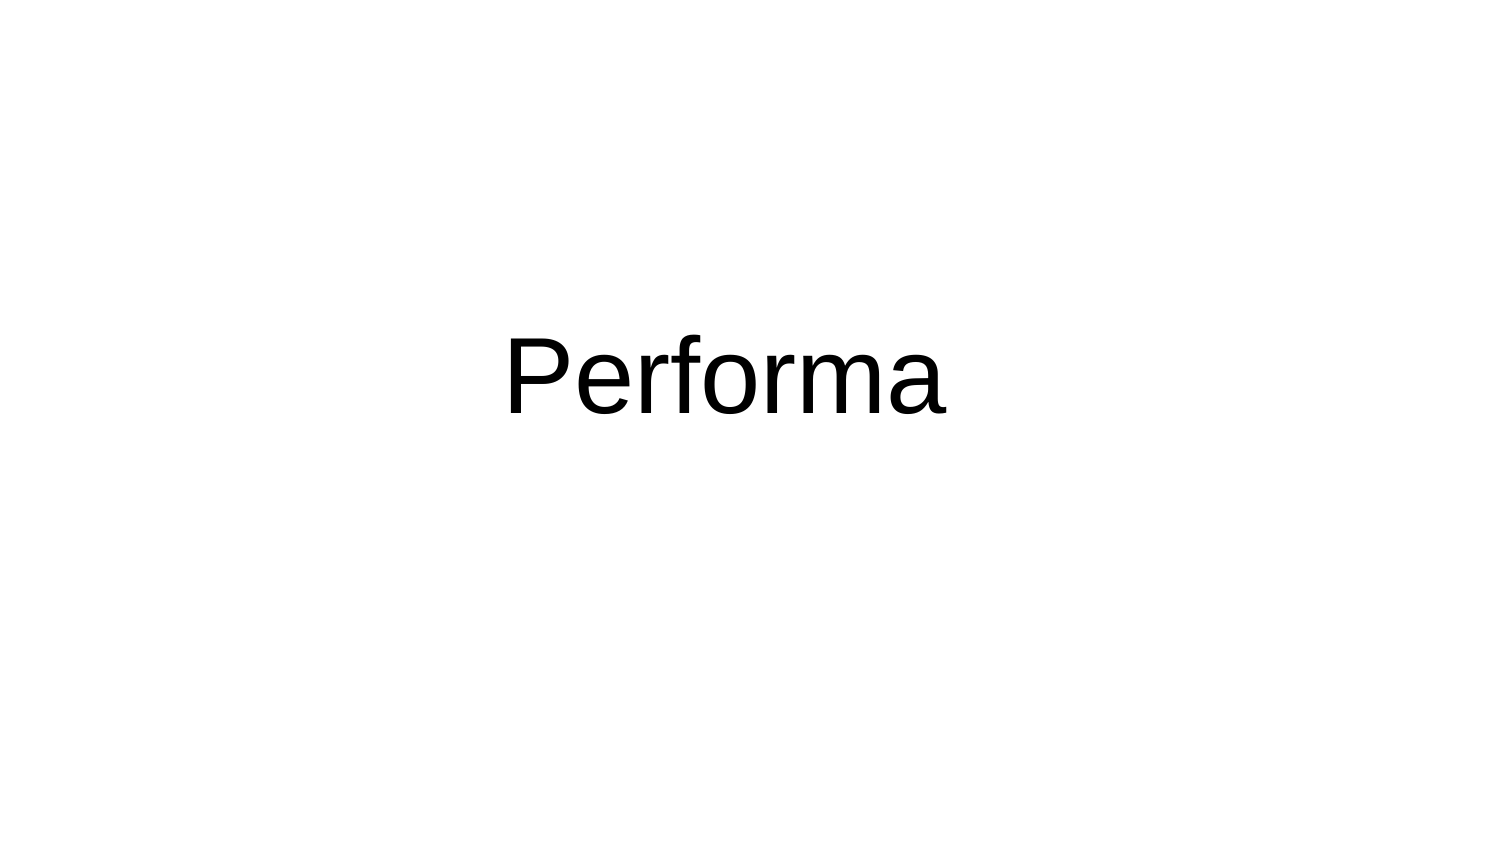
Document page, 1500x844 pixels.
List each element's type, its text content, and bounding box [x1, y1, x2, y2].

title Performa [416, 310, 1034, 450]
